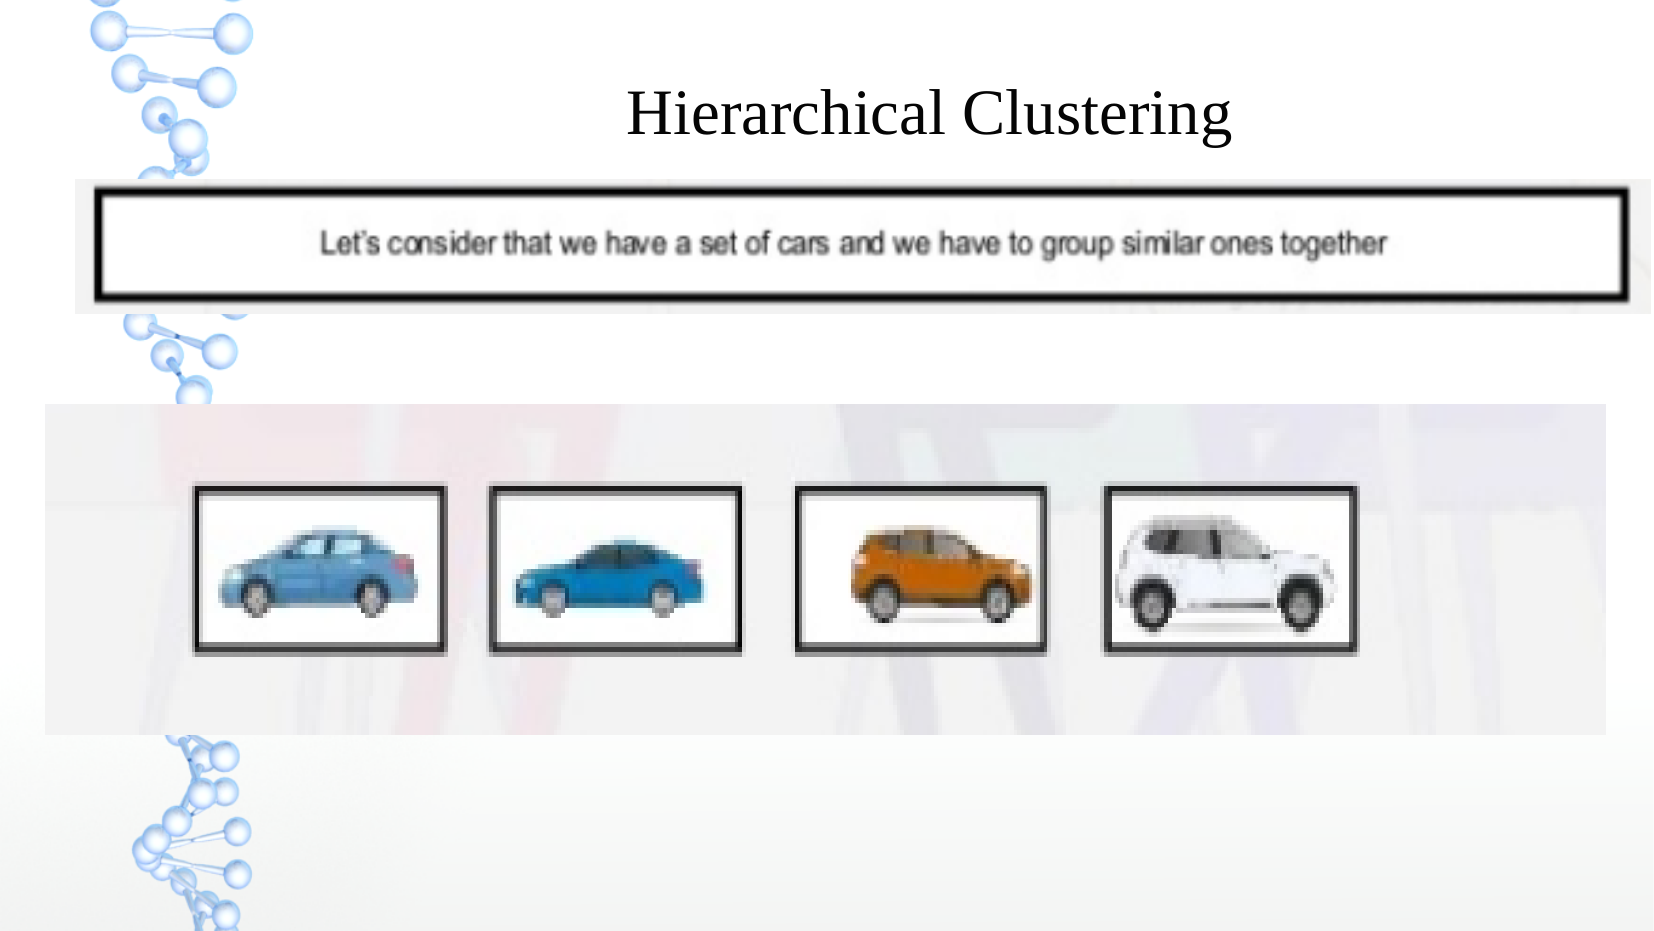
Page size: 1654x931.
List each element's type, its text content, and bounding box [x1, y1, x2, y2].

title Hierarchical Clustering [265, 35, 1595, 179]
picture [0, 0, 1654, 931]
